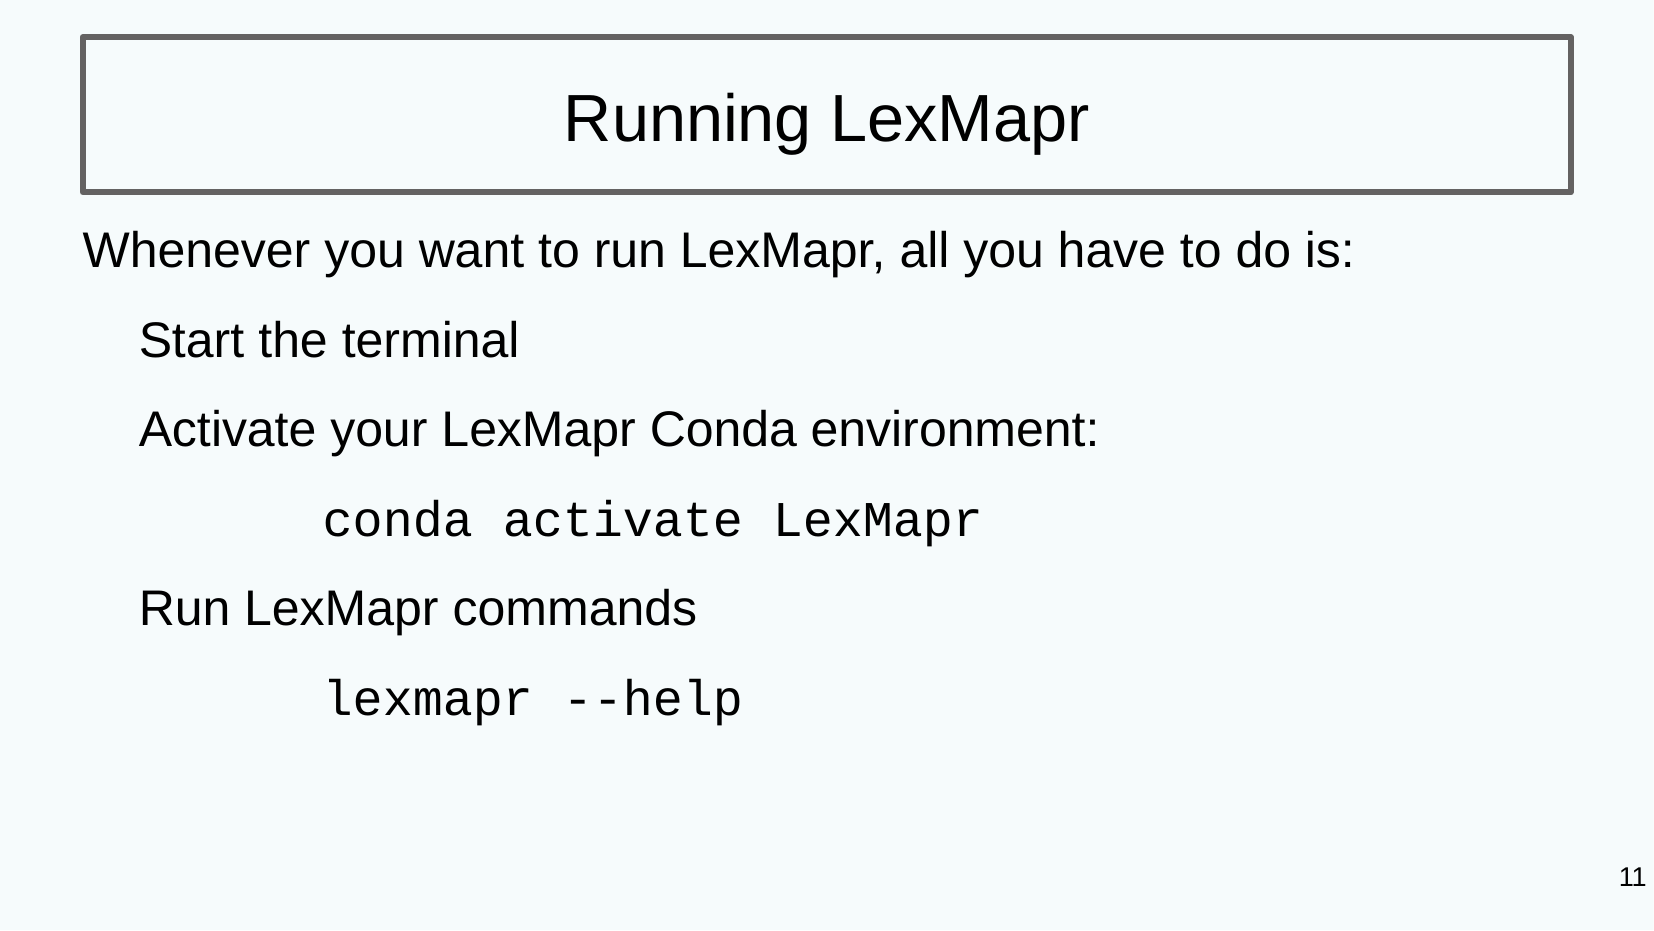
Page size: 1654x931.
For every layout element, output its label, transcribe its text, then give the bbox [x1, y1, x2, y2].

slide_number <number> [1547, 859, 1647, 931]
text_box Running LexMapr [82, 37, 1571, 193]
text_box Whenever you want to run LexMapr, all you have to do is: Start the terminal Activate your LexMapr Conda environment: conda activate LexMapr Run LexMapr commands lexmapr --help [82, 217, 1571, 757]
